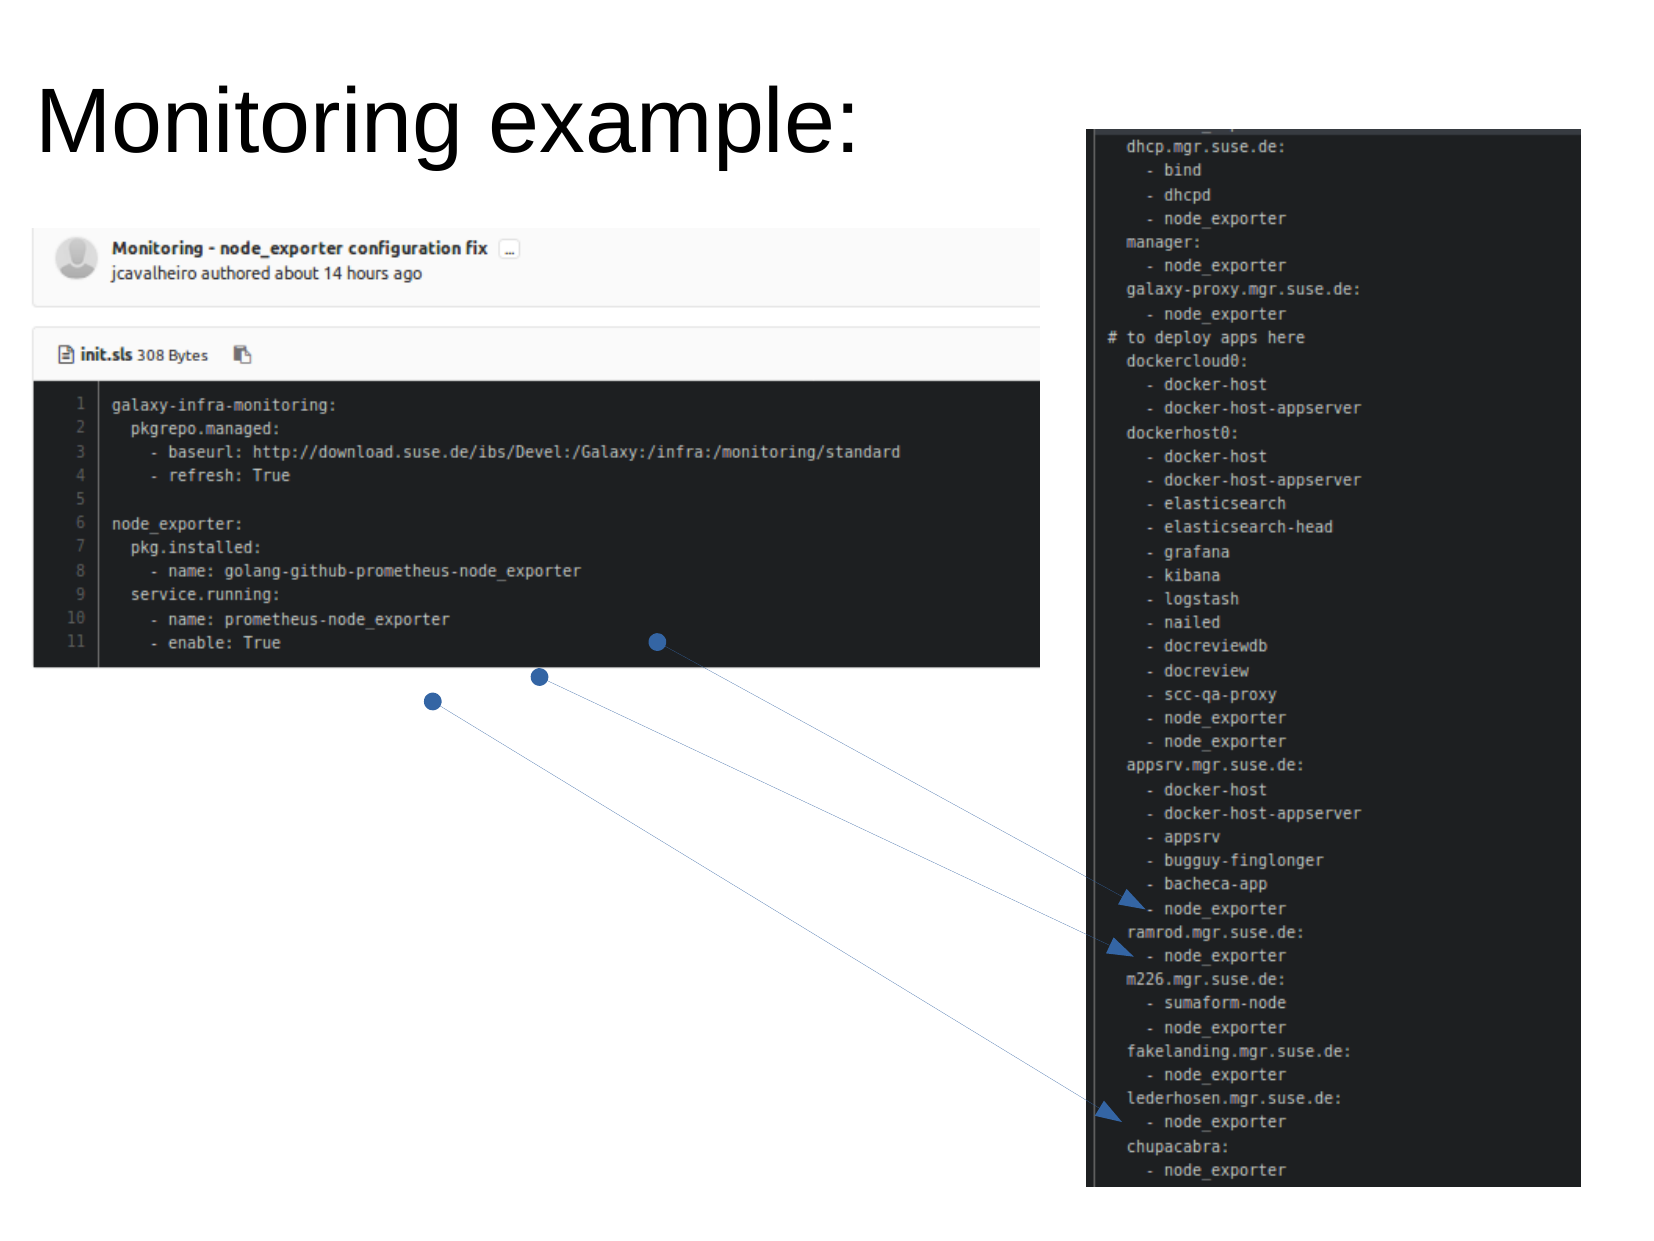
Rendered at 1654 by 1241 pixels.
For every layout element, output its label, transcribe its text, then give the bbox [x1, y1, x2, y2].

title Monitoring example: [0, 17, 1193, 225]
picture [1086, 129, 1581, 1187]
picture [1, 228, 1040, 875]
